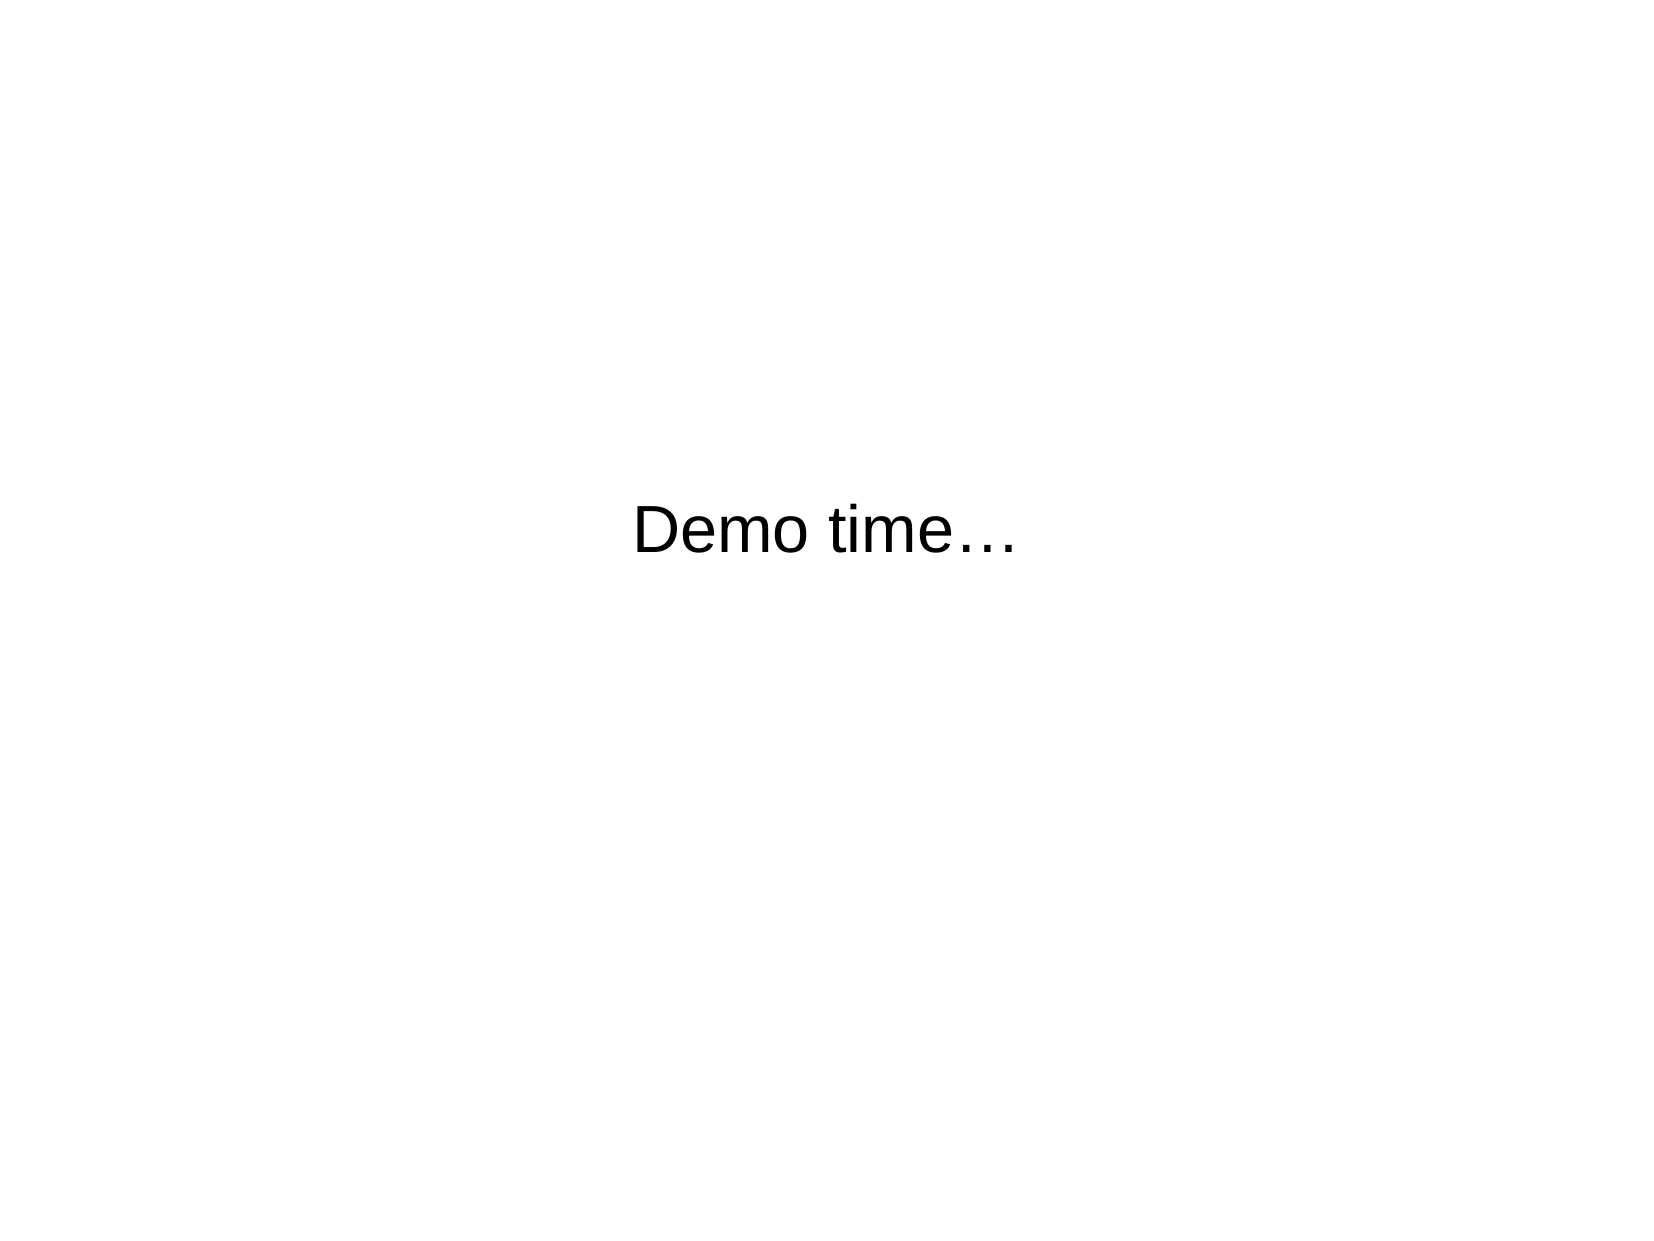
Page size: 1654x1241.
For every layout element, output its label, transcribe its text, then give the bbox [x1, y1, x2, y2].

subtitle Demo time… [82, 49, 1571, 1010]
